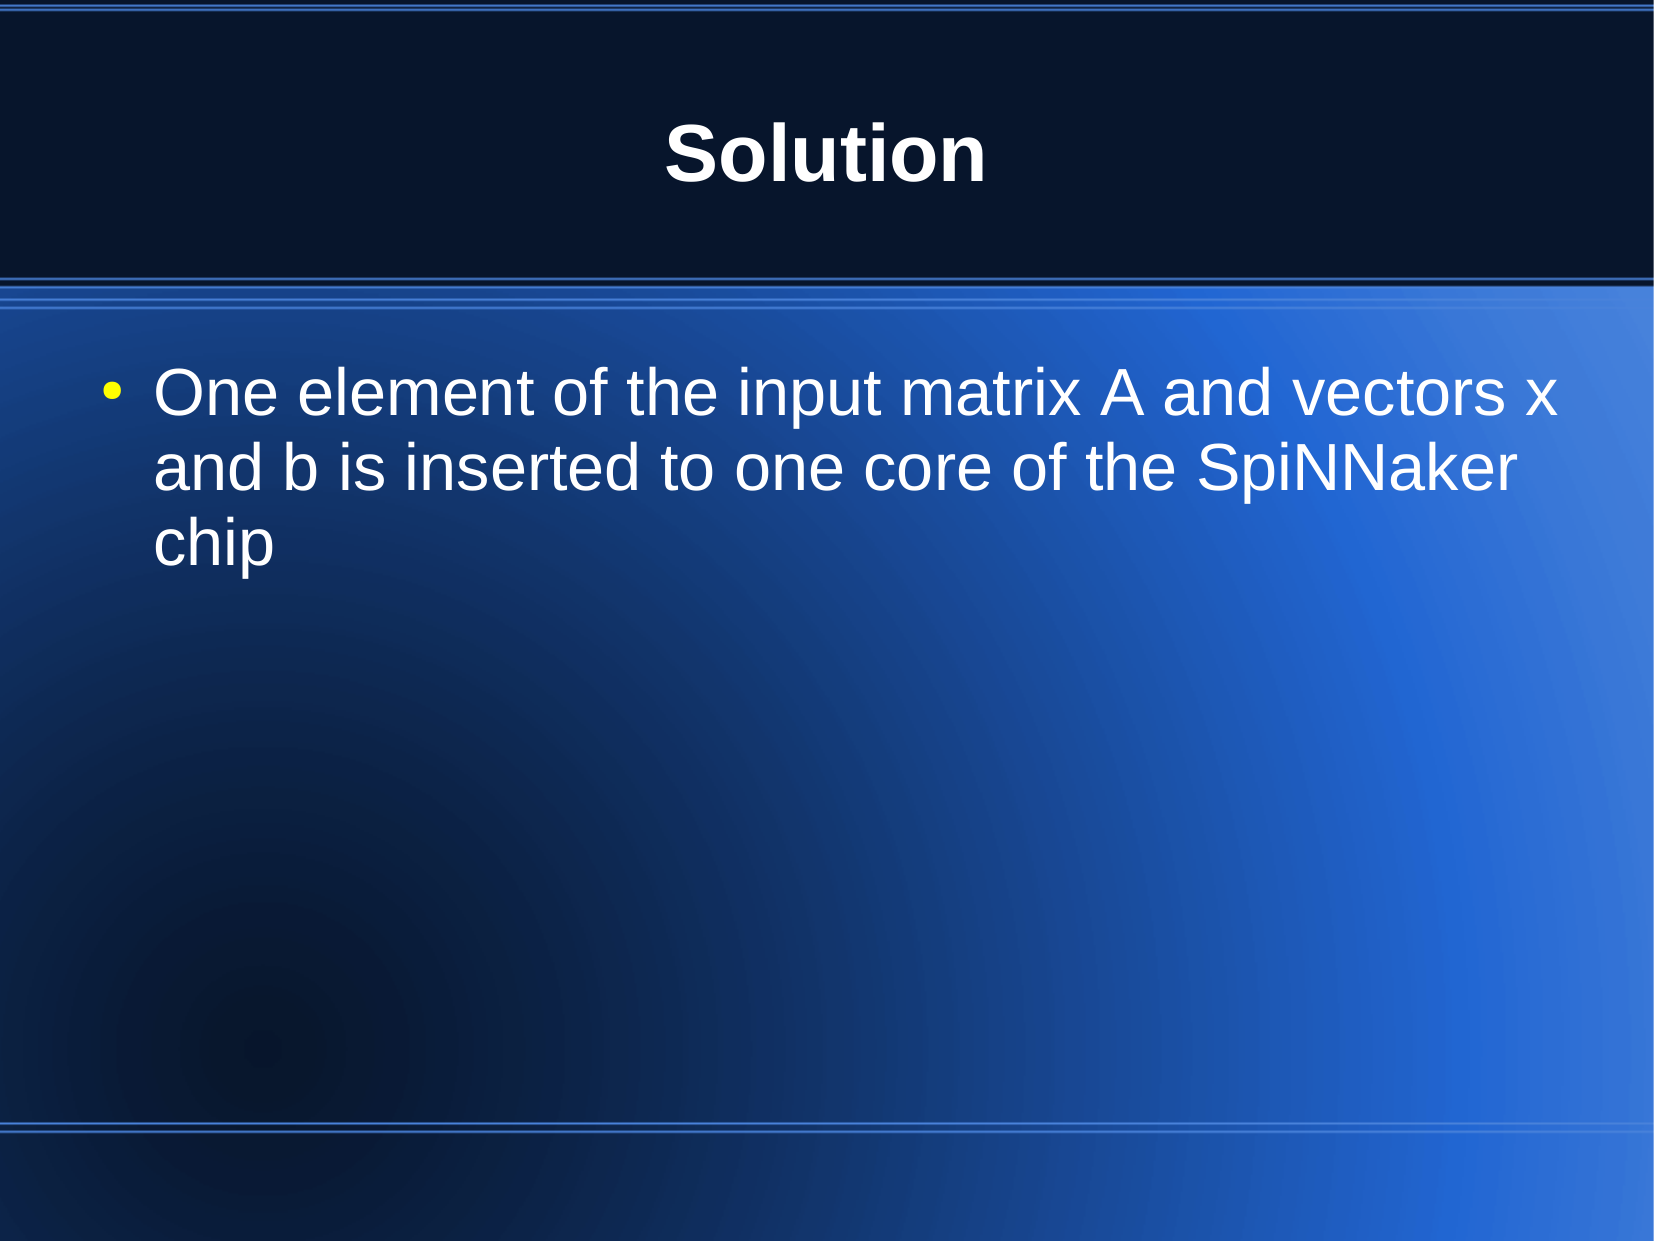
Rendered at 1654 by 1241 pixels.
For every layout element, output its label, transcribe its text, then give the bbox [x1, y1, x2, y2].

title Solution [82, 49, 1571, 257]
picture [0, 0, 1654, 1241]
list One element of the input matrix A and vectors x and b is inserted to one core of the SpiNNaker chip [82, 355, 1571, 1075]
